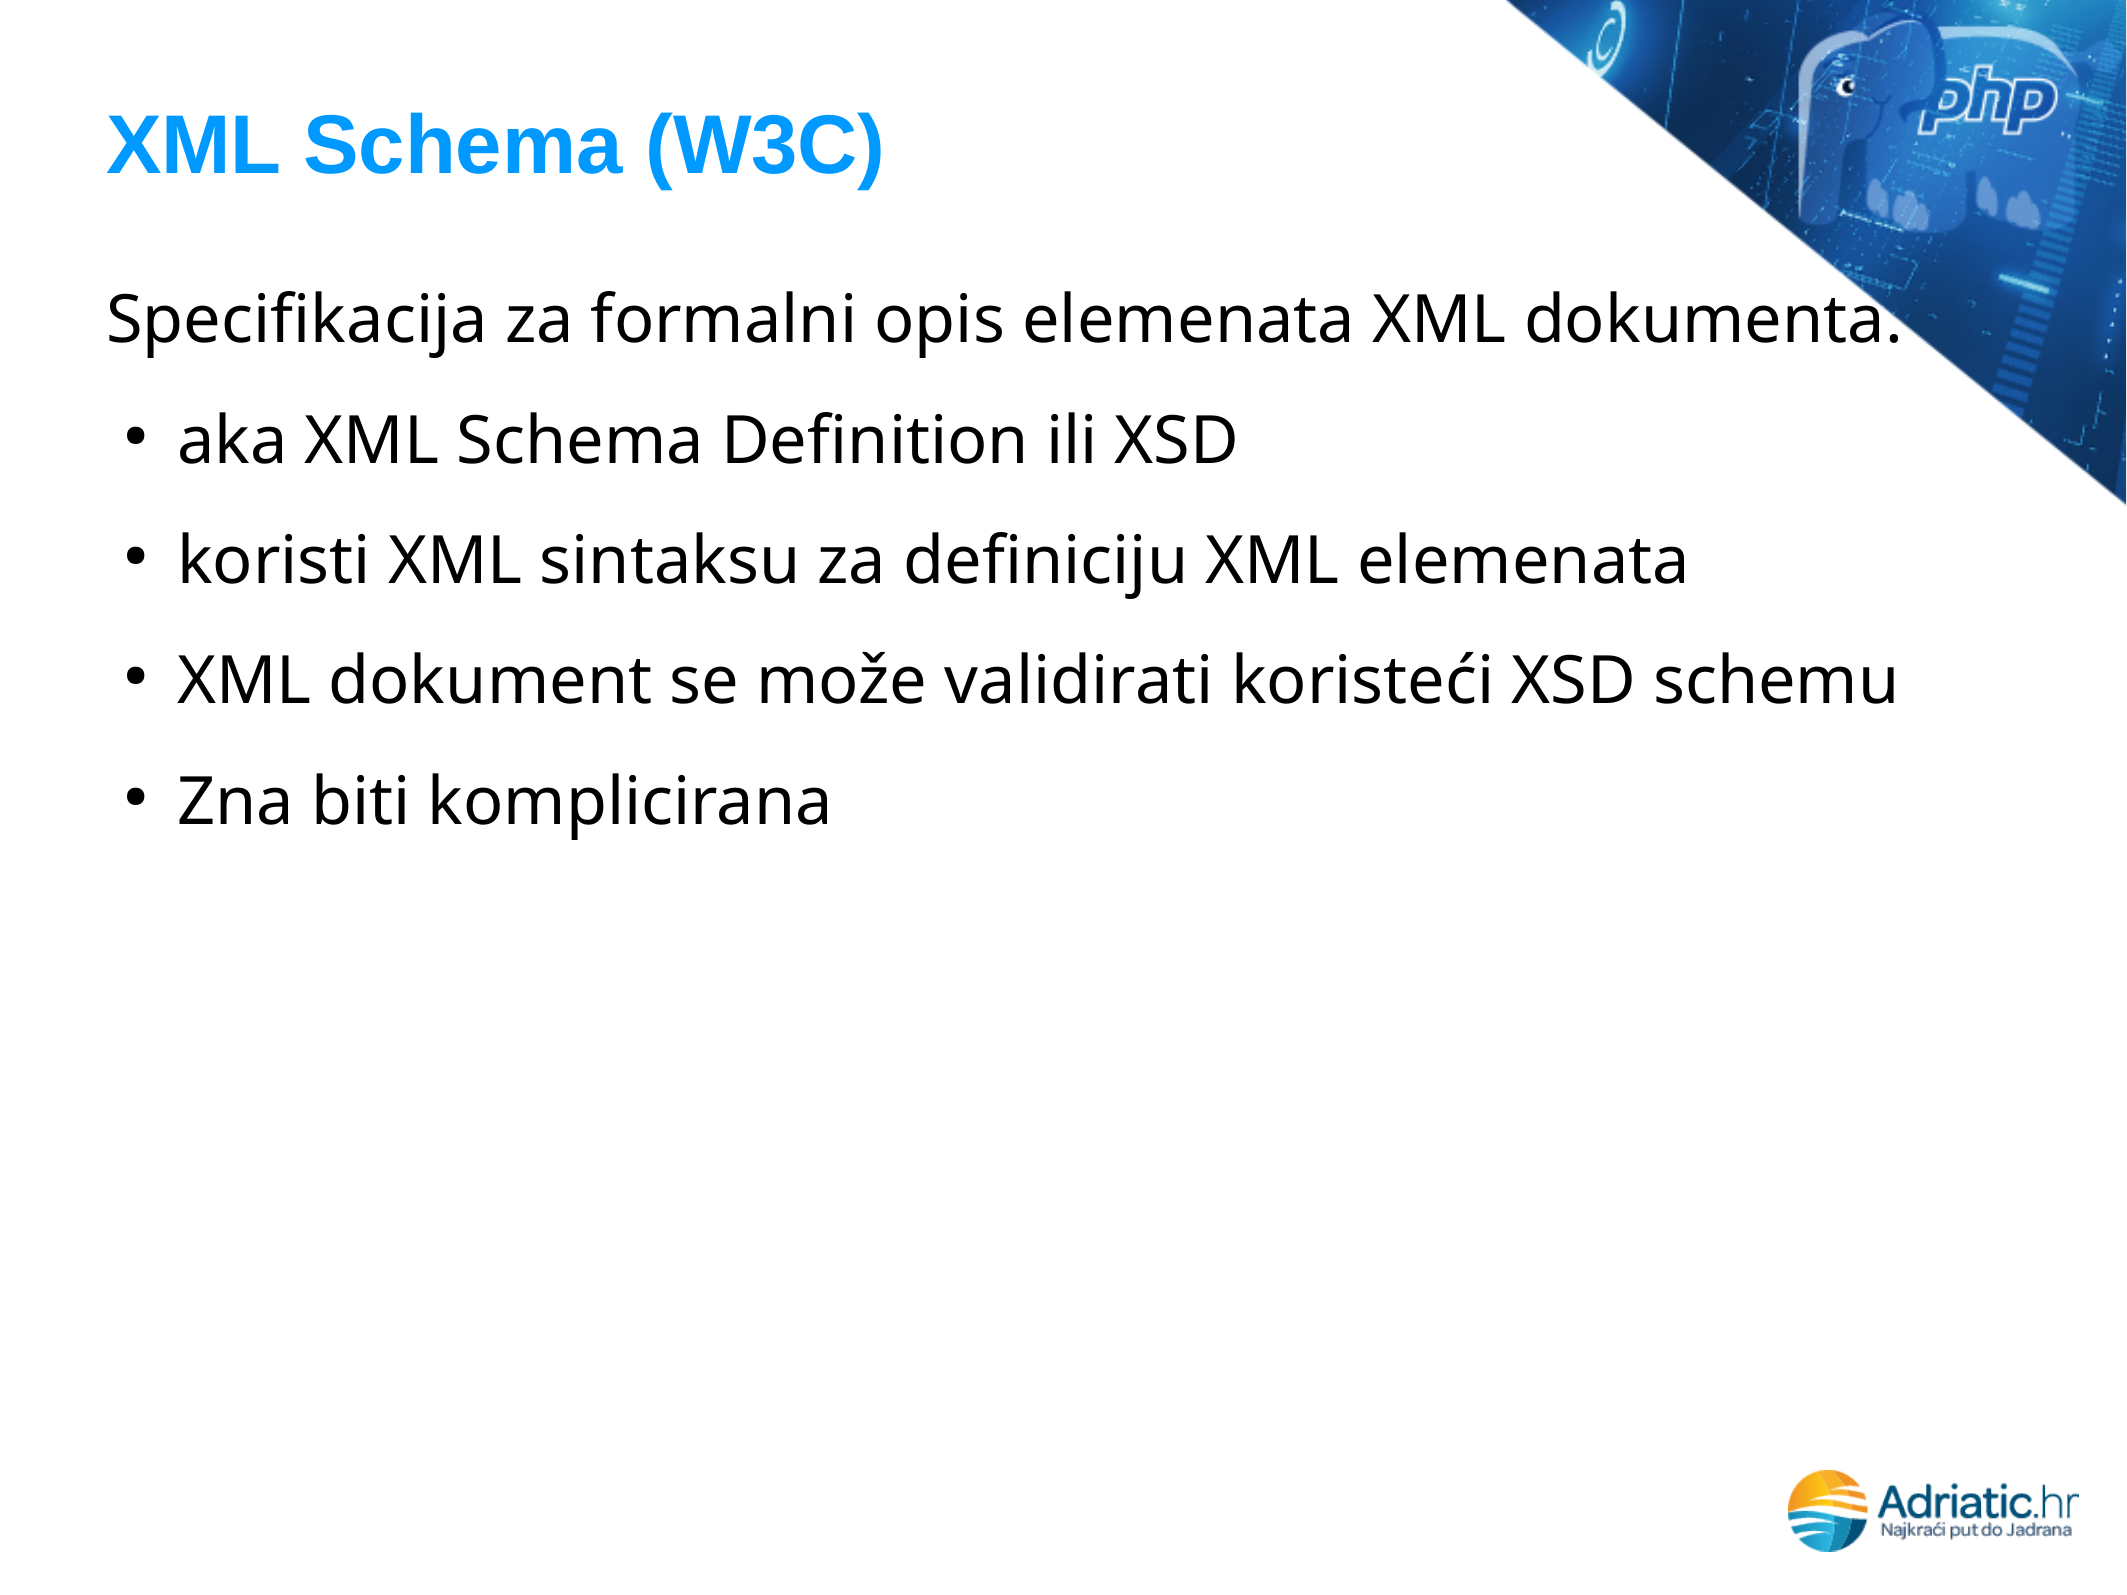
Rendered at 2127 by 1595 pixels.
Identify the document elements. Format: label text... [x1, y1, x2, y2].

picture [1505, 0, 2127, 625]
picture [1788, 1470, 2079, 1552]
list Specifikacija za formalni opis elemenata XML dokumenta. aka XML Schema Definition ili XSD koristi XML sintaksu za definiciju XML elemenata XML dokument se može validirati koristeći XSD schemu Zna biti komplicirana [106, 271, 2020, 1453]
title XML Schema (W3C) [106, 70, 1630, 219]
